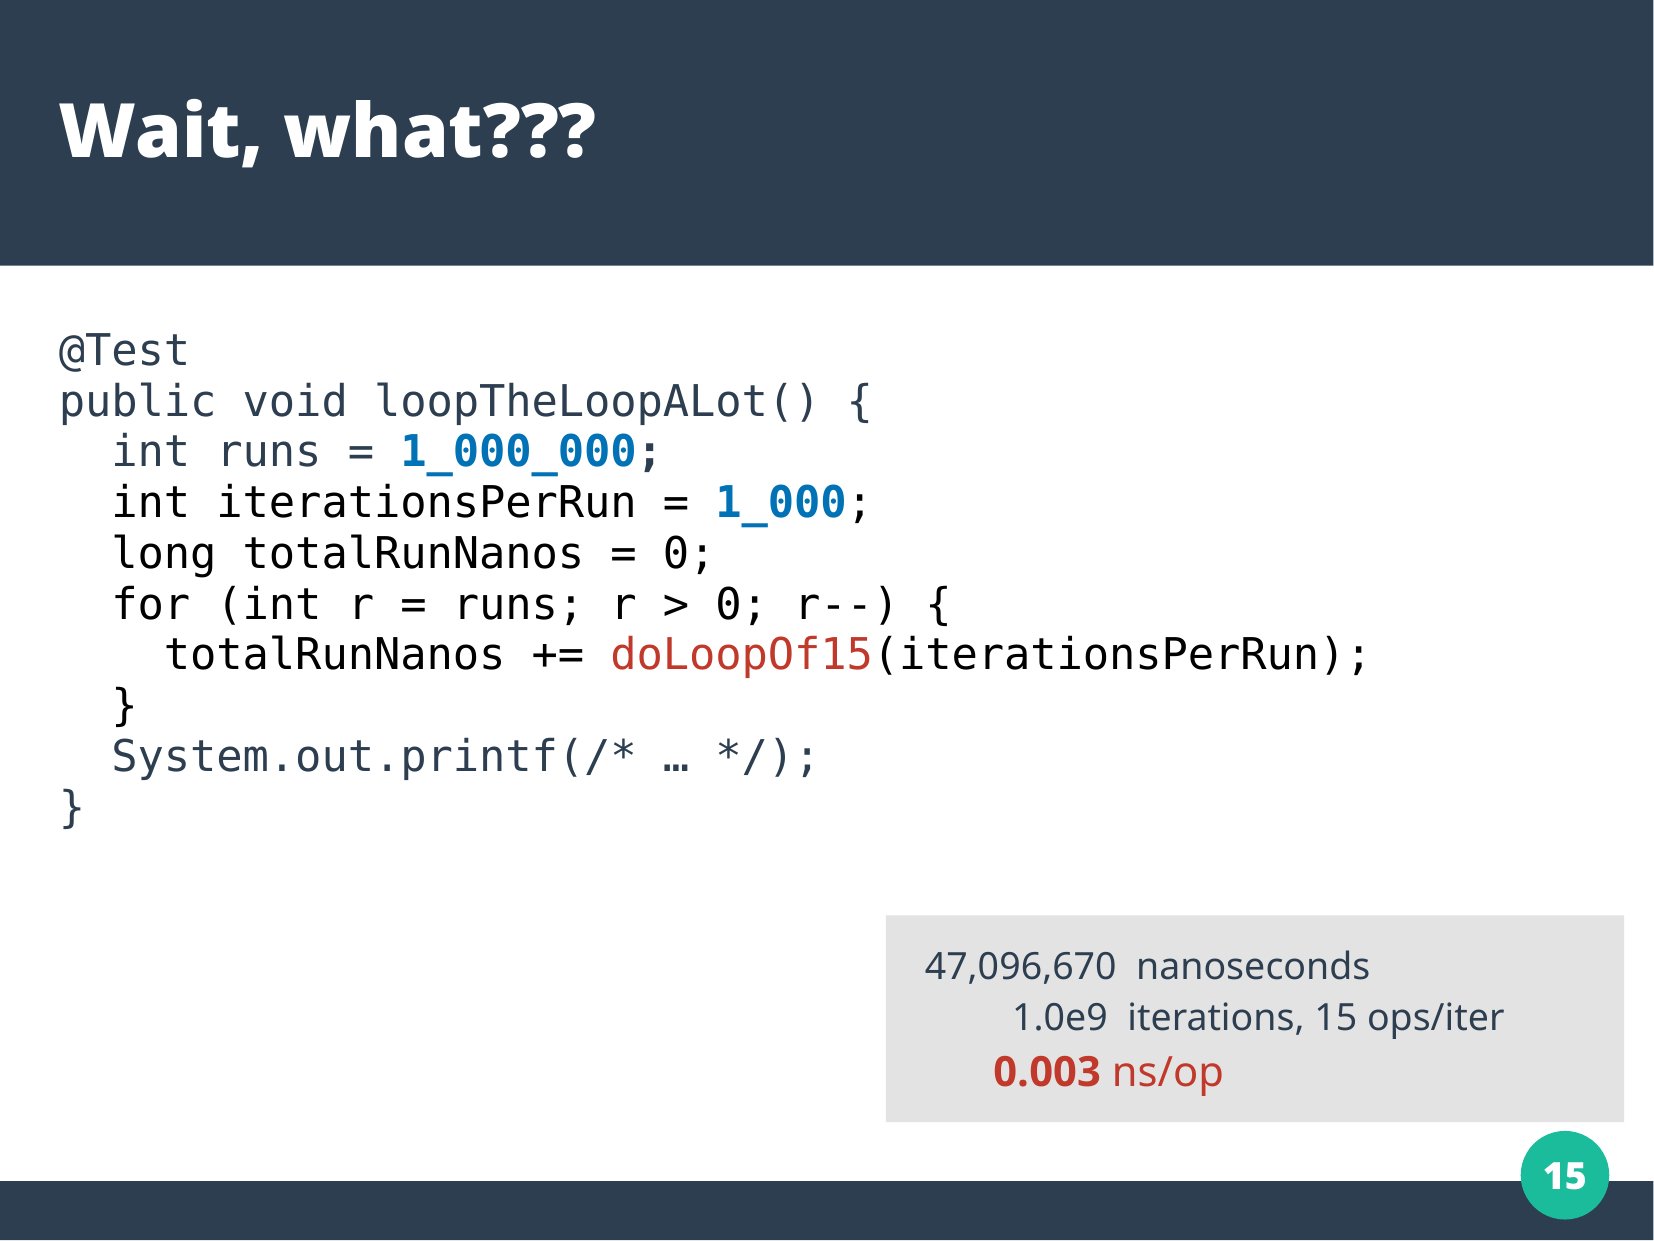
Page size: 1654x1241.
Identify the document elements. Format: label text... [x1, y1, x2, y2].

list 47,096,670 nanoseconds 1.0e9 iterations, 15 ops/iter 0.003 ns/op [885, 915, 1625, 1123]
title Wait, what??? [59, 56, 1595, 200]
list @Test public void loopTheLoopALot() { int runs = 1_000_000; int iterationsPerRun = 1_000; long totalRunNanos = 0; for (int r = runs; r > 0; r--) { totalRunNanos += doLoopOf15(iterationsPerRun); } System.out.printf(/* … */); } [59, 324, 1595, 1152]
